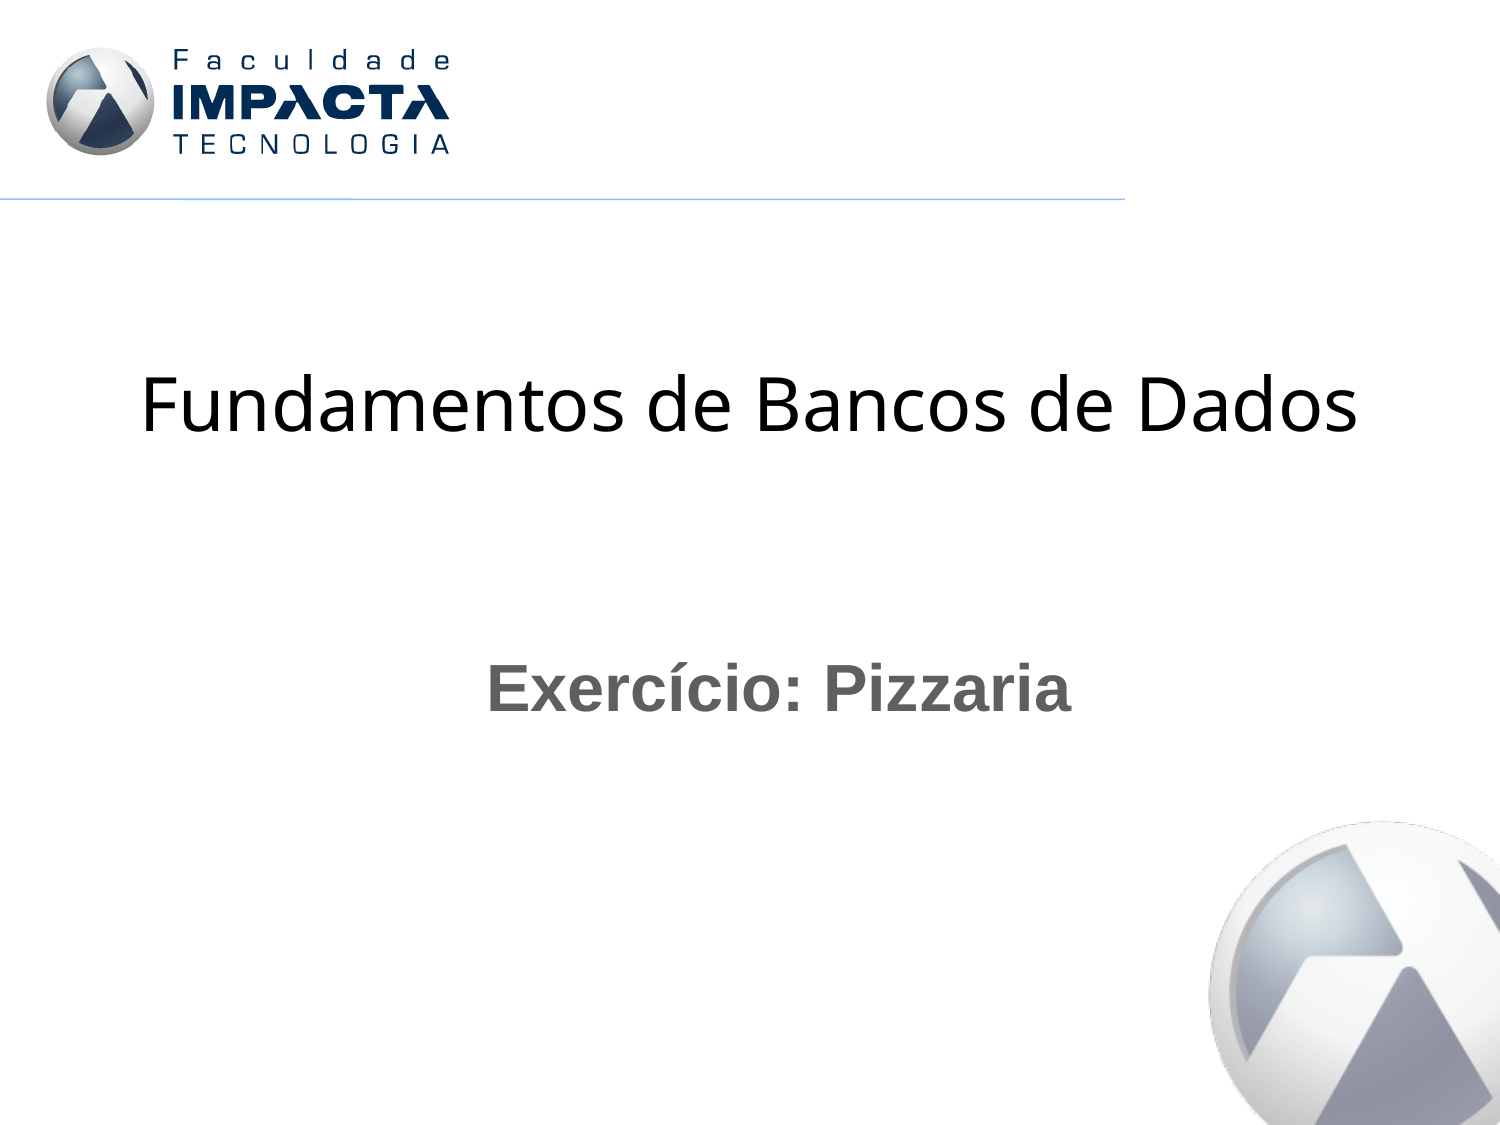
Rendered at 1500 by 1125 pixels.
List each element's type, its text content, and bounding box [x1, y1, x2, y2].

subtitle Exercício: Pizzaria [165, 637, 1394, 925]
picture [35, 35, 458, 164]
title Fundamentos de Bancos de Dados [112, 349, 1388, 591]
picture [1206, 787, 1500, 1125]
